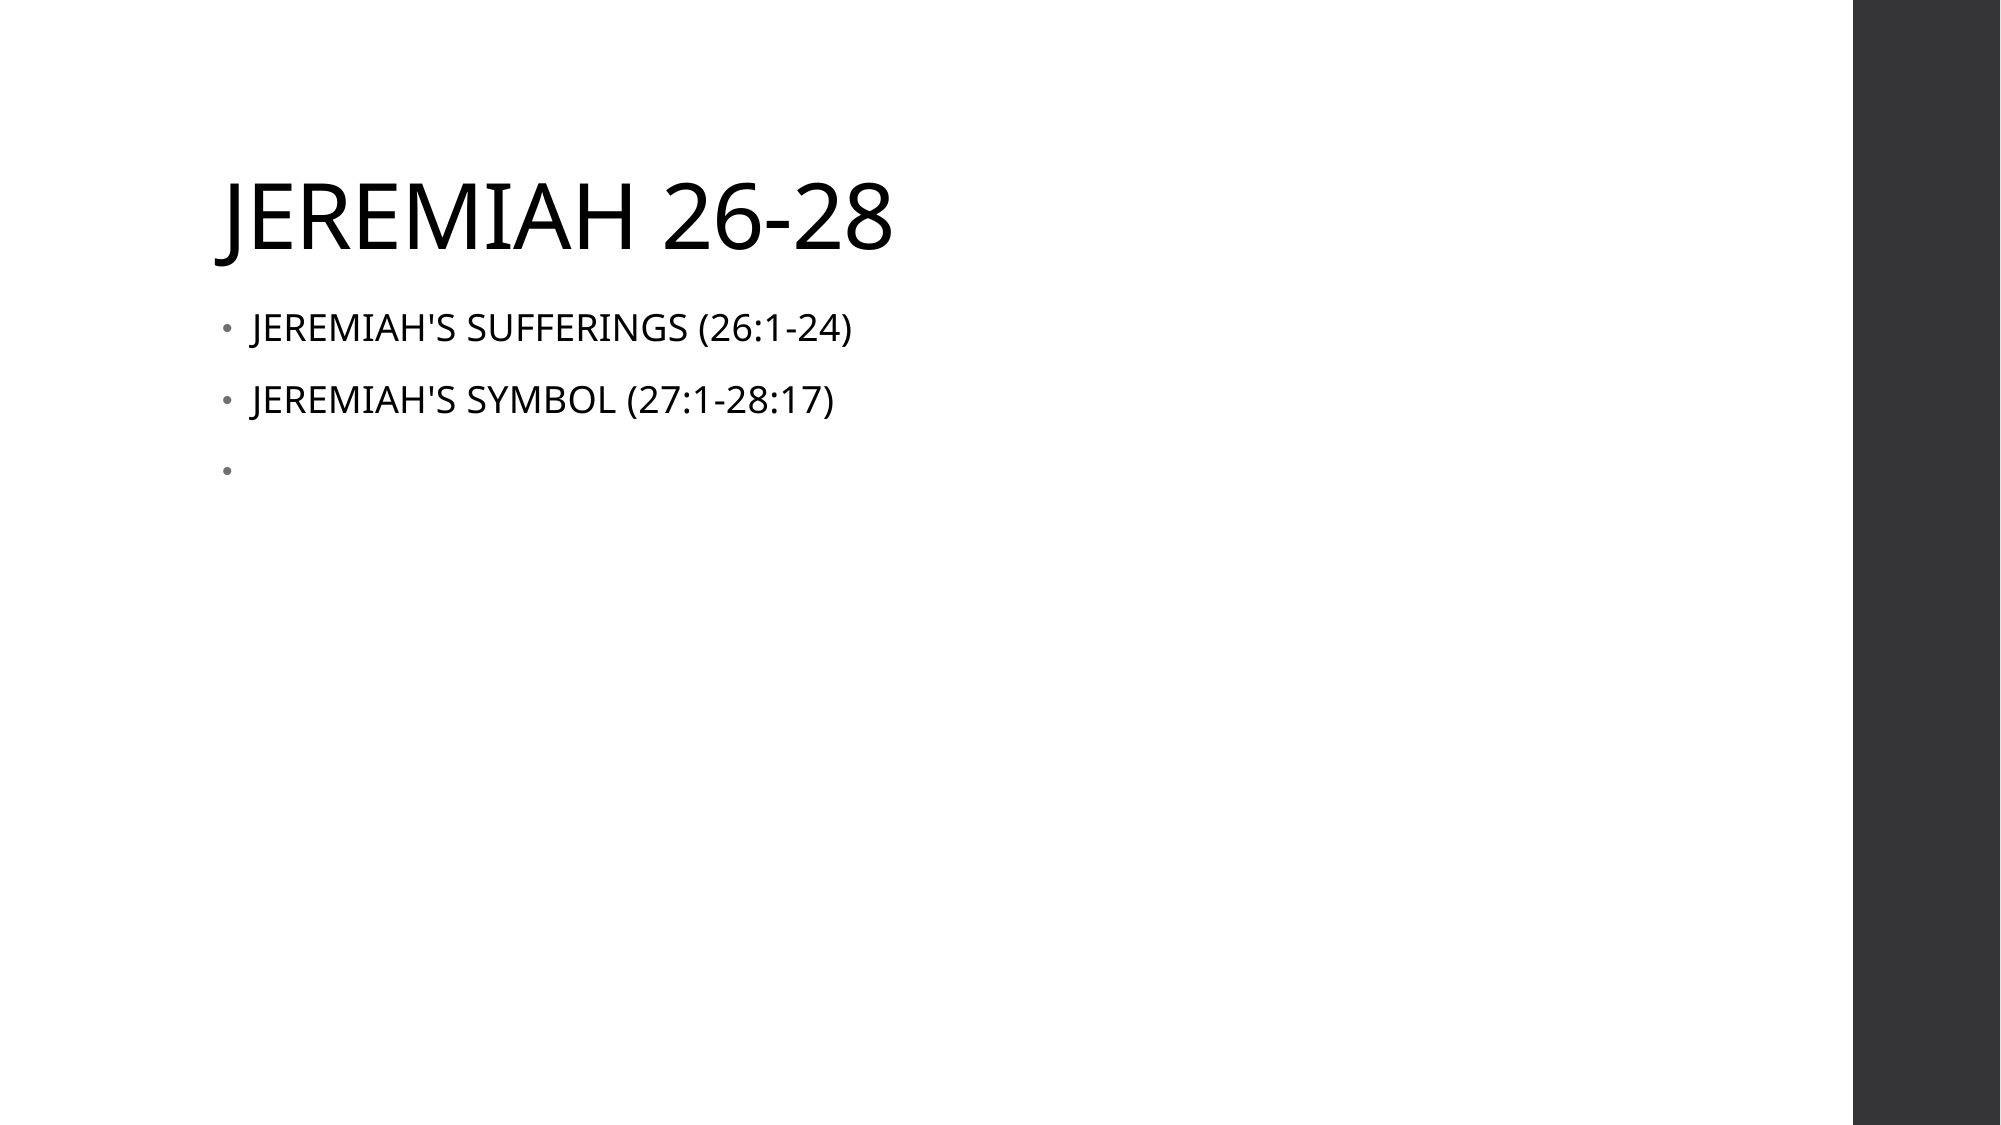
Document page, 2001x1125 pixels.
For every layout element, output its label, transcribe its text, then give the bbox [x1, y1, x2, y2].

list JEREMIAH'S SUFFERINGS (26:1-24) JEREMIAH'S SYMBOL (27:1-28:17) [206, 299, 1617, 1014]
title JEREMIAH 26-28 [206, 60, 1797, 278]
